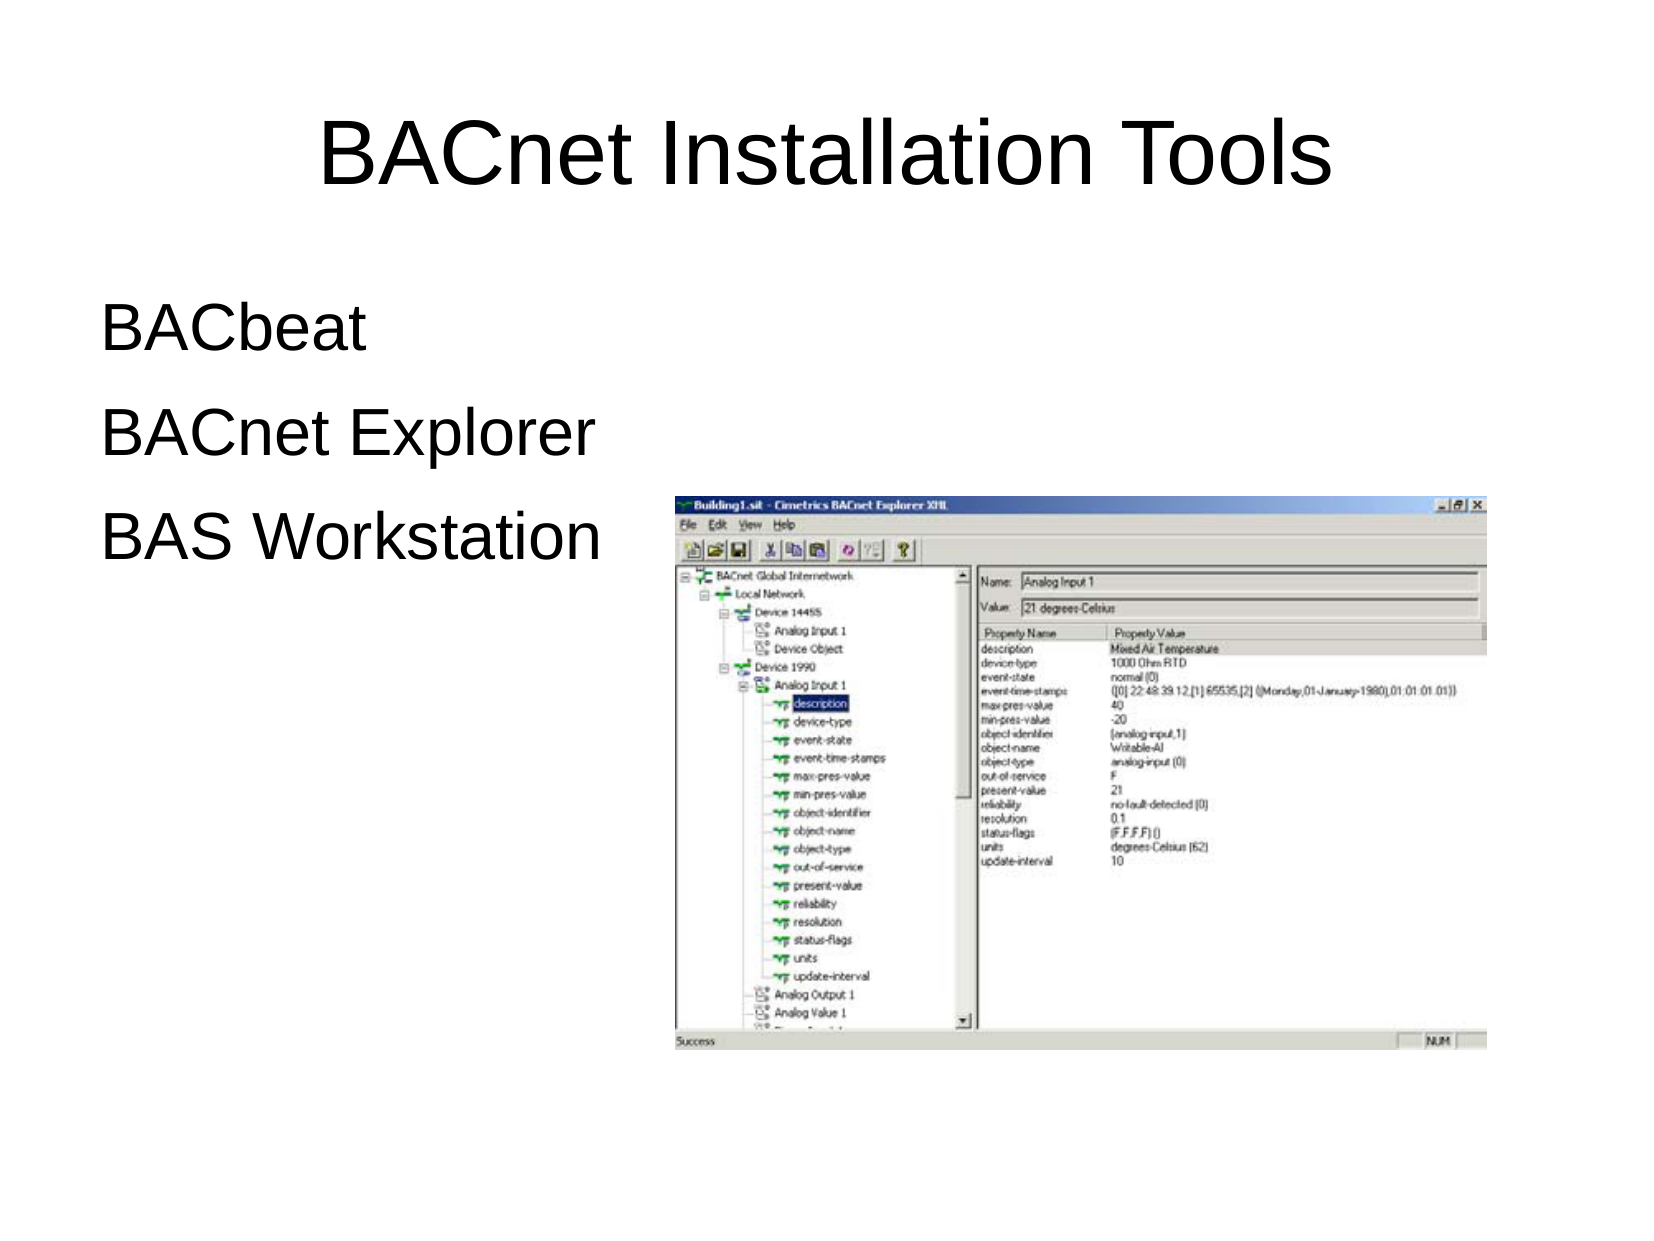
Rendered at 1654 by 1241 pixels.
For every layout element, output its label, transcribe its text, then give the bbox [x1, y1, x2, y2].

title BACnet Installation Tools [82, 56, 1571, 250]
list BACbeat BACnet Explorer BAS Workstation [82, 290, 1571, 1094]
picture [675, 496, 1487, 1051]
